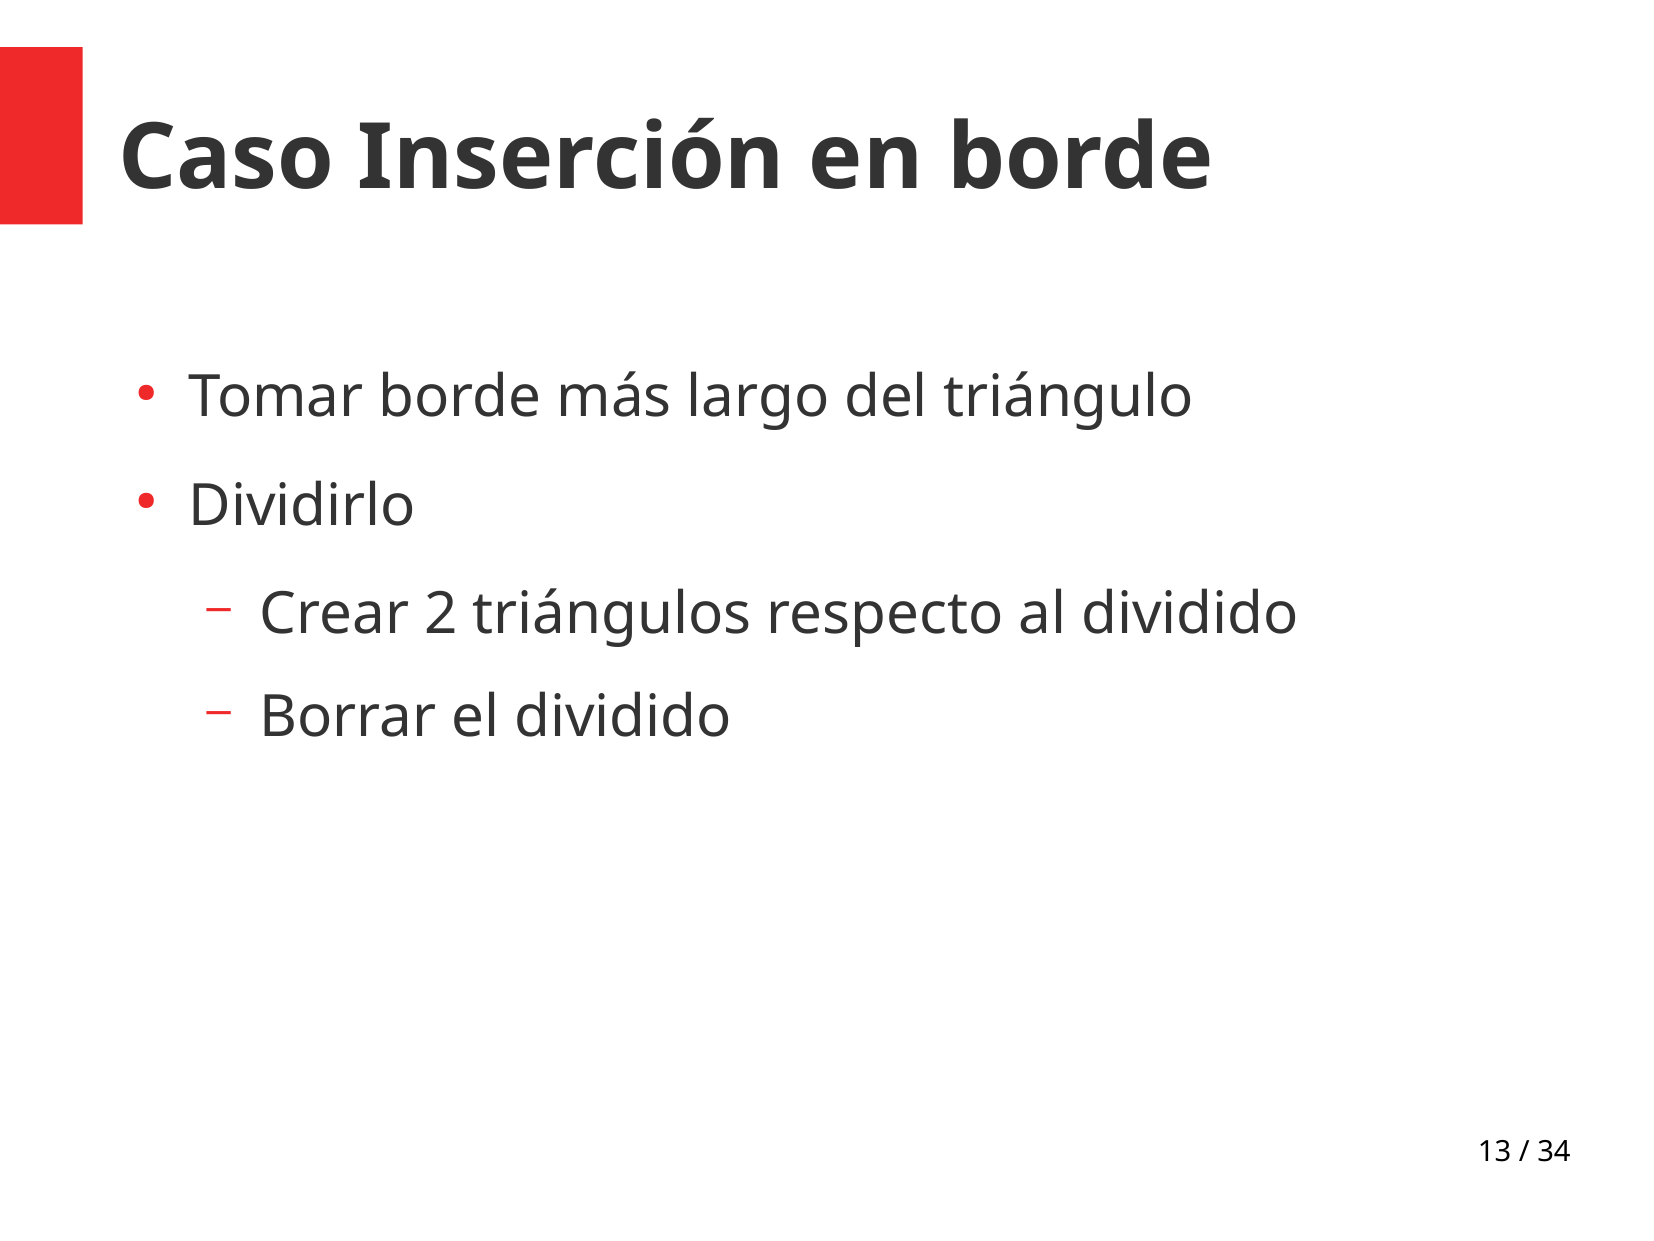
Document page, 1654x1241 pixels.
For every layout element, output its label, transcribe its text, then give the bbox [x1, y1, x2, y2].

title Caso Inserción en borde [118, 49, 1571, 257]
list Tomar borde más largo del triángulo Dividirlo Crear 2 triángulos respecto al dividido Borrar el dividido [118, 354, 1536, 1074]
